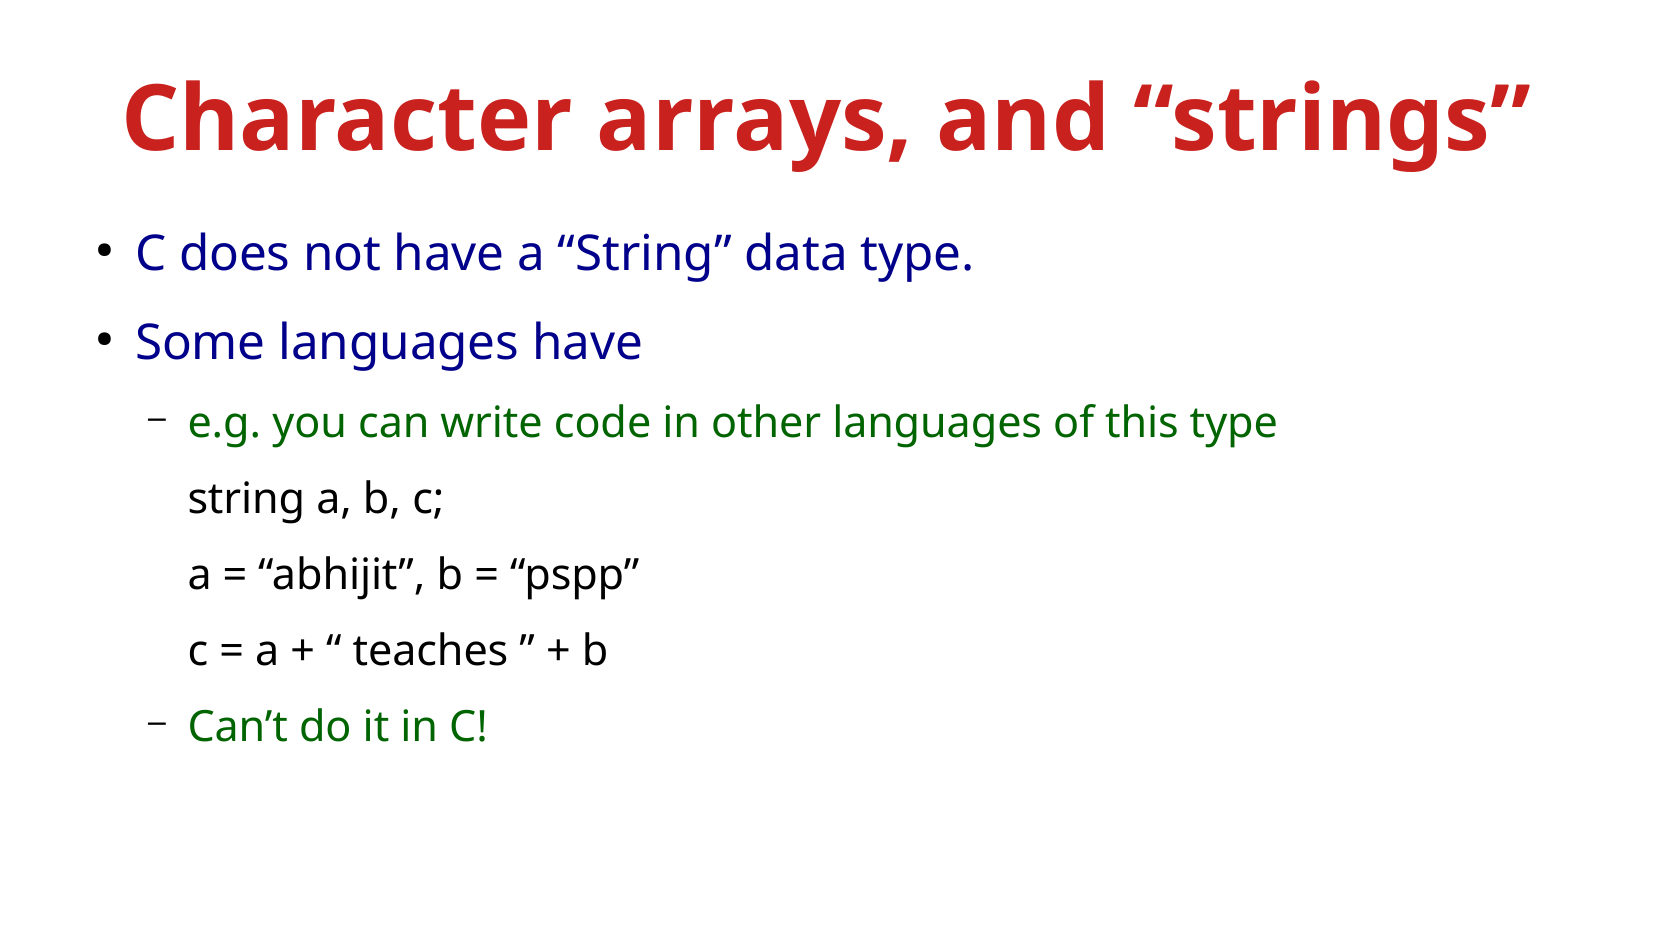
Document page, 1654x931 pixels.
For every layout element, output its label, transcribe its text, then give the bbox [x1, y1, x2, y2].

title Character arrays, and “strings” [82, 37, 1571, 193]
list C does not have a “String” data type. Some languages have e.g. you can write code in other languages of this type string a, b, c; a = “abhijit”, b = “pspp” c = a + “ teaches ” + b Can’t do it in C! [82, 217, 1571, 758]
